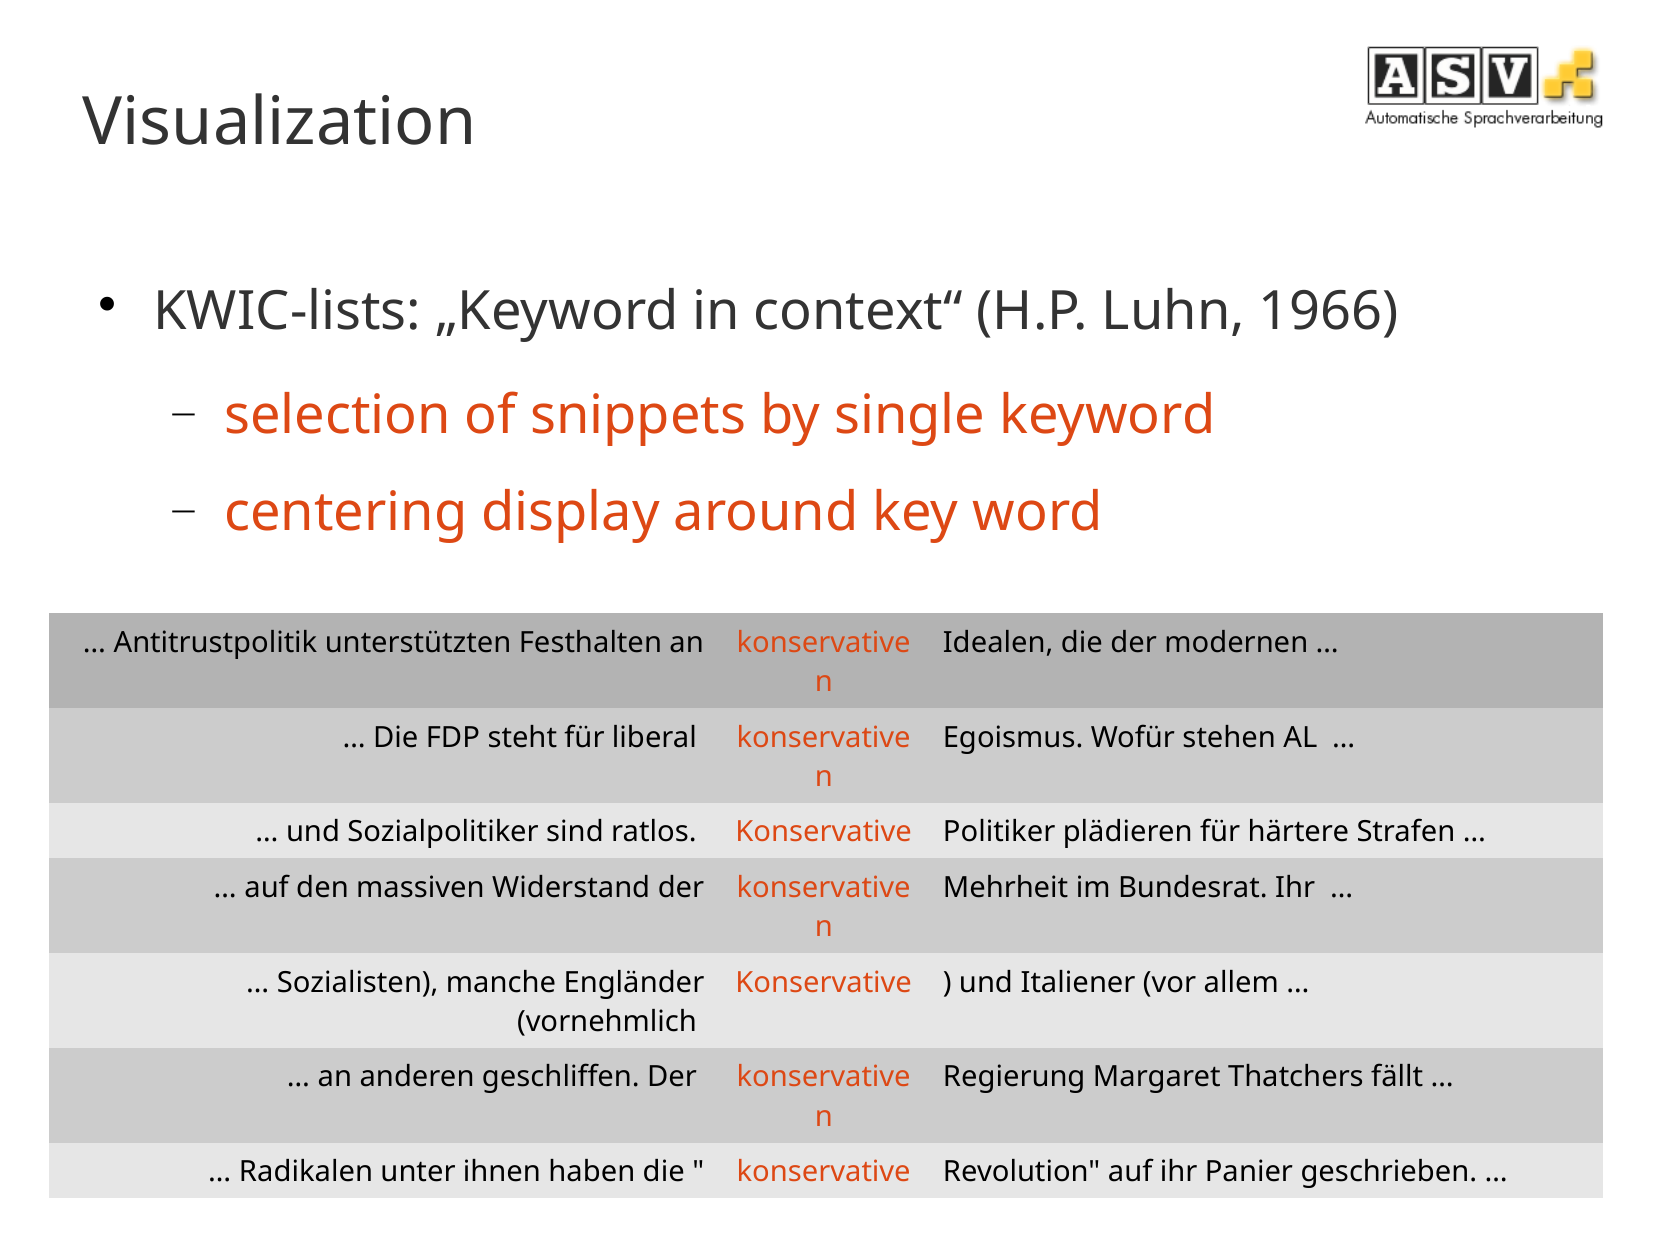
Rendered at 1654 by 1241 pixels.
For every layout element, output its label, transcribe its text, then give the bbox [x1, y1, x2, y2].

title Visualization [82, 49, 1347, 189]
table_cell … Radikalen unter ihnen haben die " [49, 1143, 719, 1198]
table_cell konservative [719, 1143, 928, 1198]
table_cell ) und Italiener (vor allem … [928, 953, 1603, 1048]
picture [1364, 43, 1605, 129]
table_cell Mehrheit im Bundesrat. Ihr … [928, 858, 1603, 953]
table_header … Antitrustpolitik unterstützten Festhalten an [49, 613, 719, 708]
table_cell … Die FDP steht für liberal [49, 708, 719, 803]
table_cell Regierung Margaret Thatchers fällt … [928, 1048, 1603, 1143]
table_header Idealen, die der modernen … [928, 613, 1603, 708]
table_cell Egoismus. Wofür stehen AL … [928, 708, 1603, 803]
table_cell konservativen [719, 1048, 928, 1143]
table_cell … Sozialisten), manche Engländer (vornehmlich [49, 953, 719, 1048]
table_cell Konservative [719, 803, 928, 858]
table_cell konservativen [719, 708, 928, 803]
table_cell … auf den massiven Widerstand der [49, 858, 719, 953]
table_cell … an anderen geschliffen. Der [49, 1048, 719, 1143]
table_cell konservativen [719, 858, 928, 953]
table_cell Revolution" auf ihr Panier geschrieben. … [928, 1143, 1603, 1198]
table_cell Politiker plädieren für härtere Strafen … [928, 803, 1603, 858]
table_cell Konservative [719, 953, 928, 1048]
table_cell … und Sozialpolitiker sind ratlos. [49, 803, 719, 858]
table_header konservativen [719, 613, 928, 708]
list KWIC-lists: „Keyword in context“ (H.P. Luhn, 1966) selection of snippets by single keyword centering display around key word [82, 271, 1538, 613]
